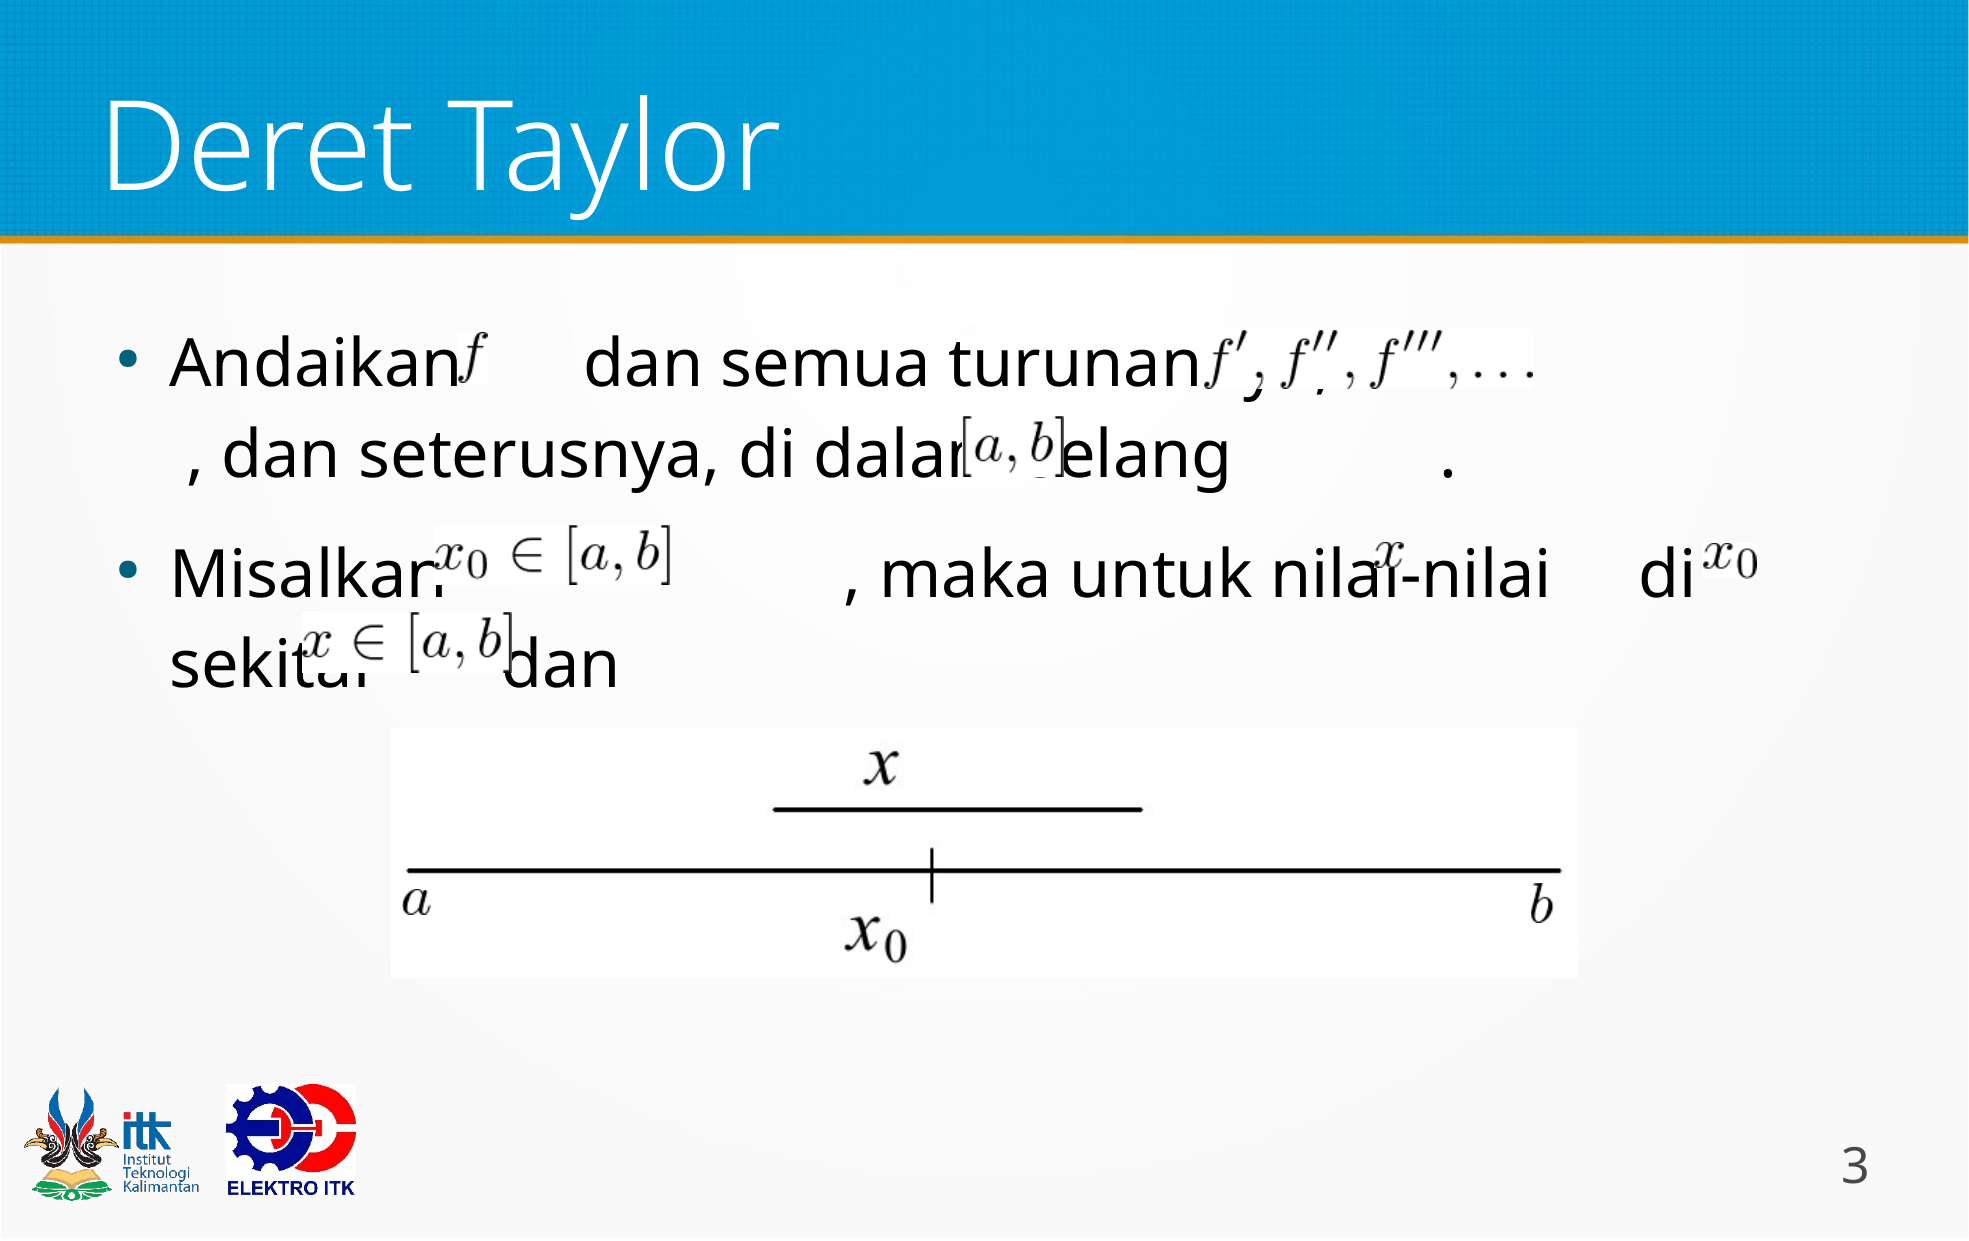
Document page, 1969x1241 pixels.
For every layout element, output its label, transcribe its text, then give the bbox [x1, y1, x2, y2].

title Deret Taylor [98, 19, 1870, 227]
list Andaikan dan semua turunannya, , dan seterusnya, di dalam selang . Misalkan , maka untuk nilai-nilai di sekitar dan [98, 315, 1861, 1081]
picture [0, 233, 1969, 1241]
